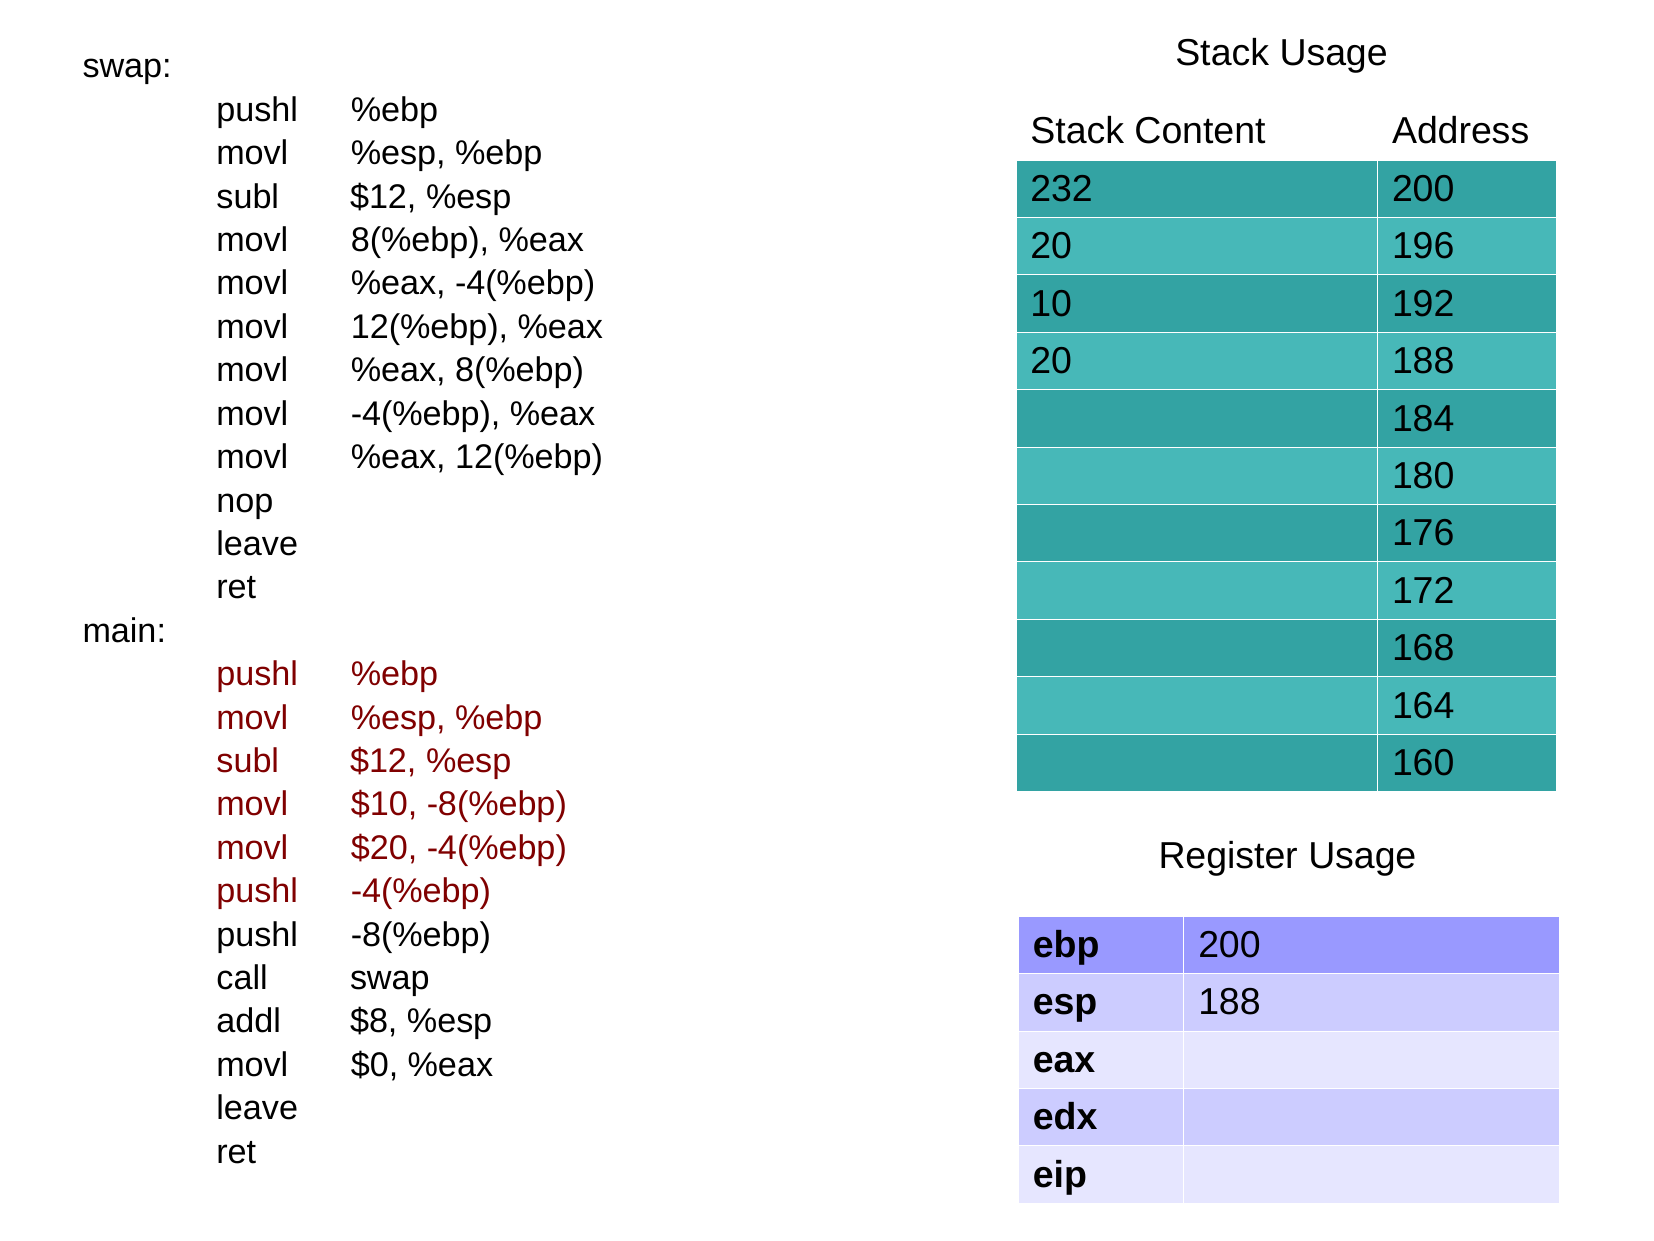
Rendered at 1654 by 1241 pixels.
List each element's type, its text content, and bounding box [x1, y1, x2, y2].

table_cell 180 [1378, 448, 1556, 504]
text_box Stack Usage [1009, 23, 1554, 81]
table_cell [1017, 505, 1377, 561]
table_cell 160 [1378, 735, 1556, 791]
table_cell 164 [1378, 677, 1556, 734]
table_cell [1017, 562, 1377, 619]
table_cell 192 [1378, 275, 1556, 332]
table_cell 20 [1017, 218, 1377, 274]
table_cell [1017, 735, 1377, 791]
table_cell [1017, 677, 1377, 734]
table_cell 200 [1378, 161, 1556, 217]
table_cell 188 [1378, 333, 1556, 389]
table_cell 10 [1017, 275, 1377, 332]
table_cell 196 [1378, 218, 1556, 274]
table_cell edx [1019, 1089, 1183, 1145]
table_cell [1184, 1146, 1559, 1203]
table_cell eax [1019, 1032, 1183, 1088]
table_cell 176 [1378, 505, 1556, 561]
table_cell [1184, 1089, 1559, 1145]
table_cell eip [1019, 1146, 1183, 1203]
table_cell 188 [1184, 974, 1559, 1031]
table_header 200 [1184, 917, 1559, 973]
table_cell esp [1019, 974, 1183, 1031]
table_cell 172 [1378, 562, 1556, 619]
text_box Register Usage [1015, 826, 1560, 884]
table_cell [1017, 390, 1377, 447]
table_cell 232 [1017, 161, 1377, 217]
table_header ebp [1019, 917, 1183, 973]
table_cell [1184, 1032, 1559, 1088]
table_header Stack Content [1017, 103, 1377, 160]
list swap: pushl %ebp movl %esp, %ebp subl $12, %esp movl 8(%ebp), %eax movl %eax, -4(%ebp) movl 12(%ebp), %eax movl %eax, 8(%ebp) movl -4(%ebp), %eax movl %eax, 12(%ebp) nop leave ret main: pushl %ebp movl %esp, %ebp subl $12, %esp movl $10, -8(%ebp) movl $20, -4(%ebp) pushl -4(%ebp) pushl -8(%ebp) call swap addl $8, %esp movl $0, %eax leave ret [82, 47, 969, 1182]
table_cell 168 [1378, 620, 1556, 676]
table_cell [1017, 620, 1377, 676]
table_header Address [1378, 103, 1556, 160]
table_cell 184 [1378, 390, 1556, 447]
table_cell [1017, 448, 1377, 504]
table_cell 20 [1017, 333, 1377, 389]
